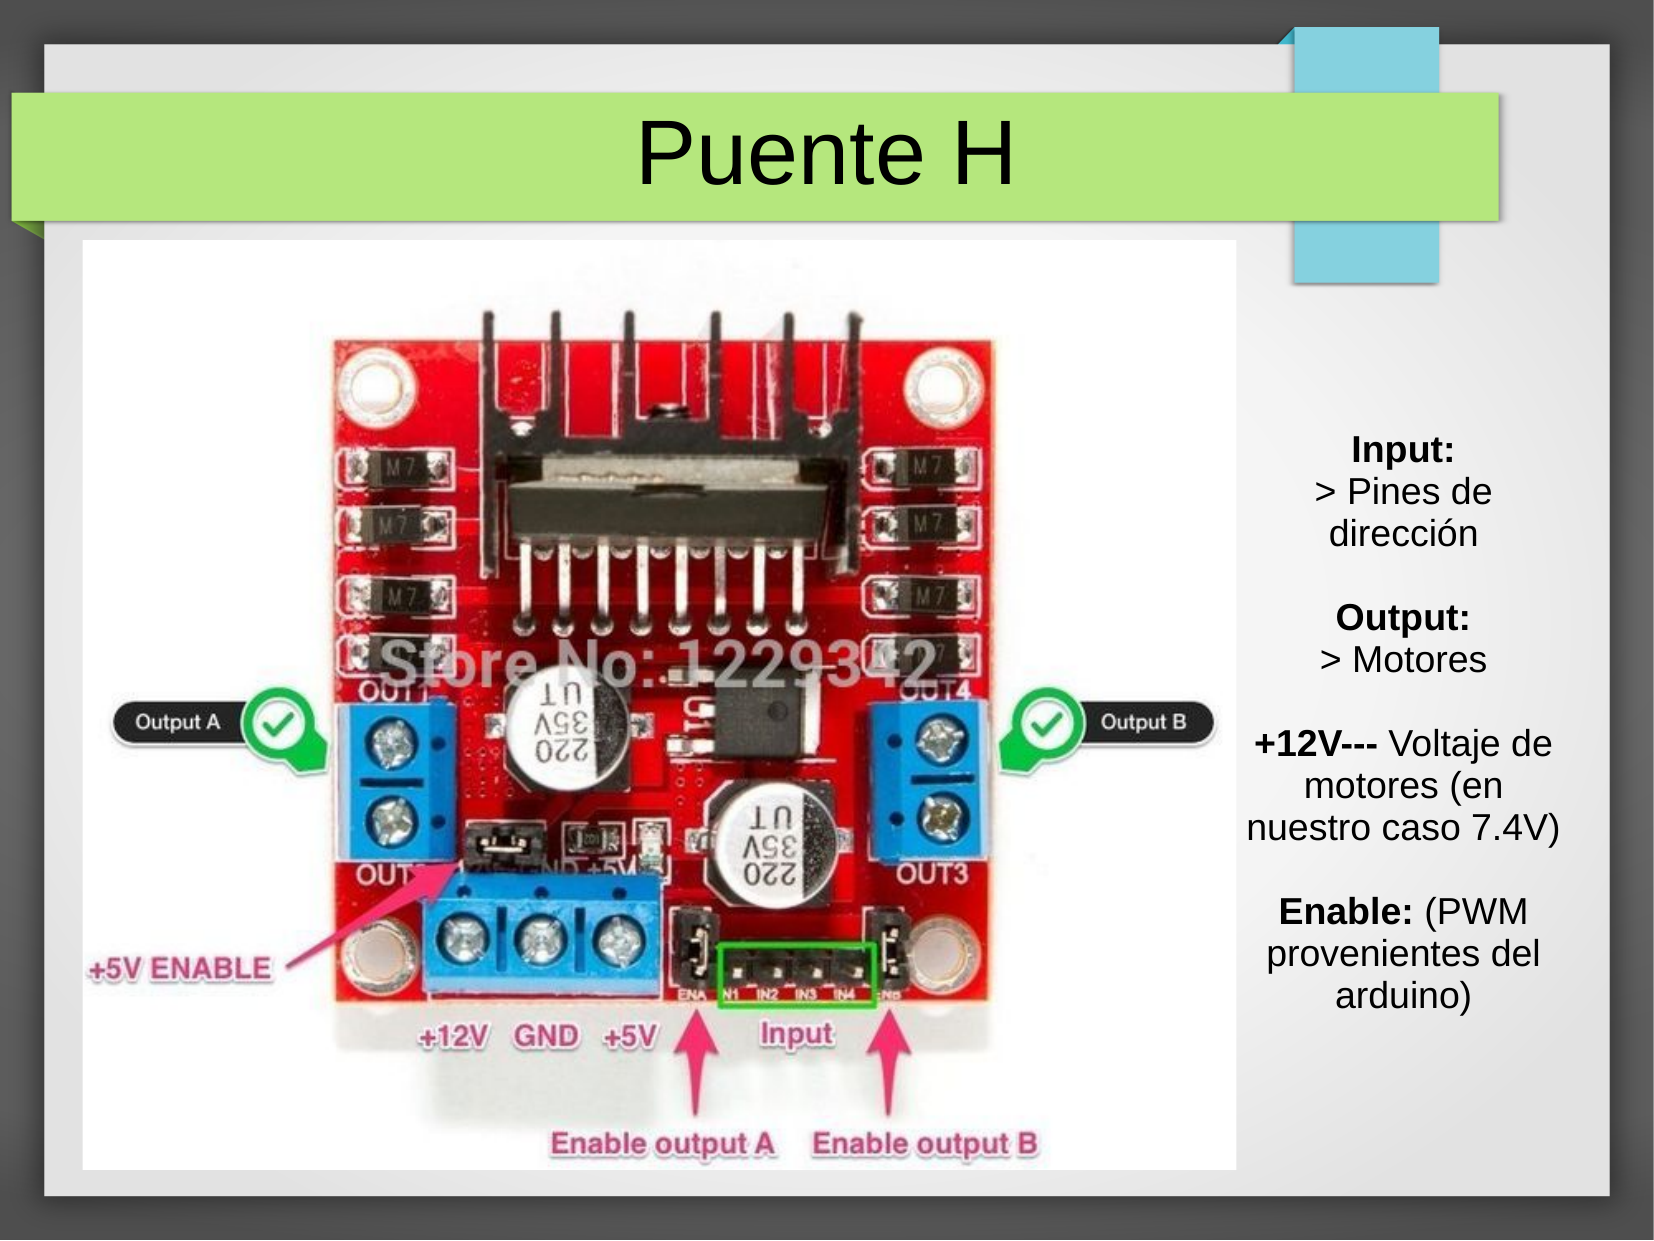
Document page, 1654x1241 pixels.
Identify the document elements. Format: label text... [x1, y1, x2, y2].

picture [0, 0, 1654, 1240]
subtitle Input: > Pines de dirección Output: > Motores +12V--- Voltaje de motores (en nuestro caso 7.4V) Enable: (PWM provenientes del arduino) [1236, 290, 1571, 1156]
title Puente H [82, 49, 1571, 257]
